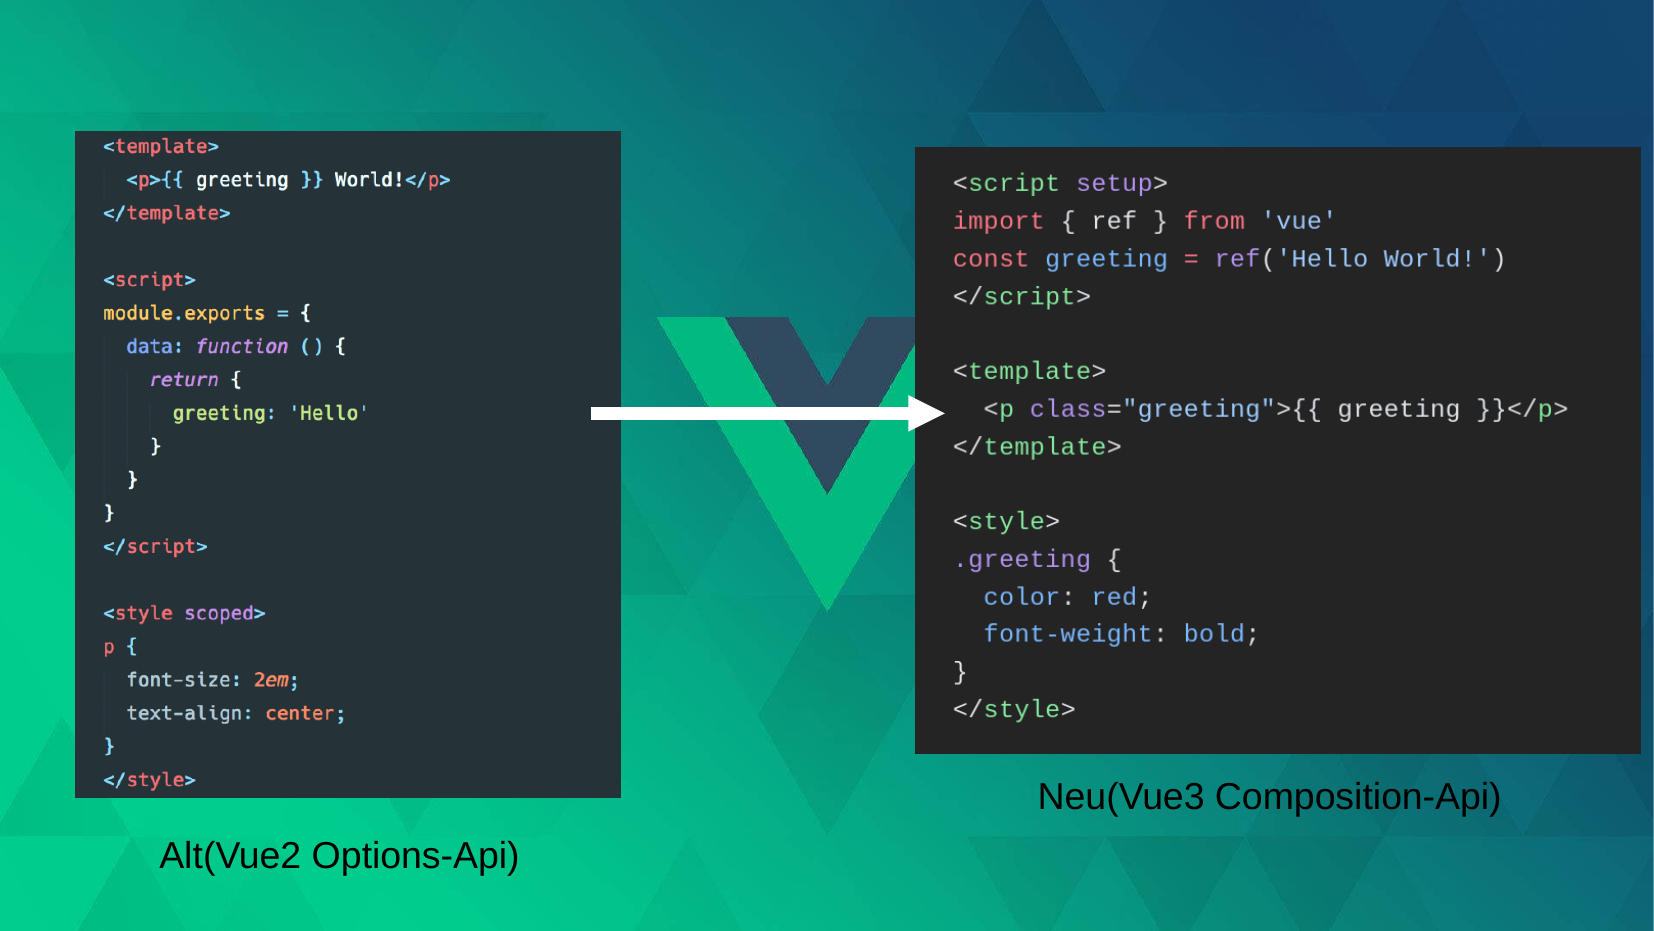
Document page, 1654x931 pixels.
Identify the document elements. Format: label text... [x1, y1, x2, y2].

picture [0, 0, 1654, 931]
text_box Alt(Vue2 Options-Api) [59, 826, 621, 886]
text_box Neu(Vue3 Composition-Api) [915, 767, 1625, 827]
